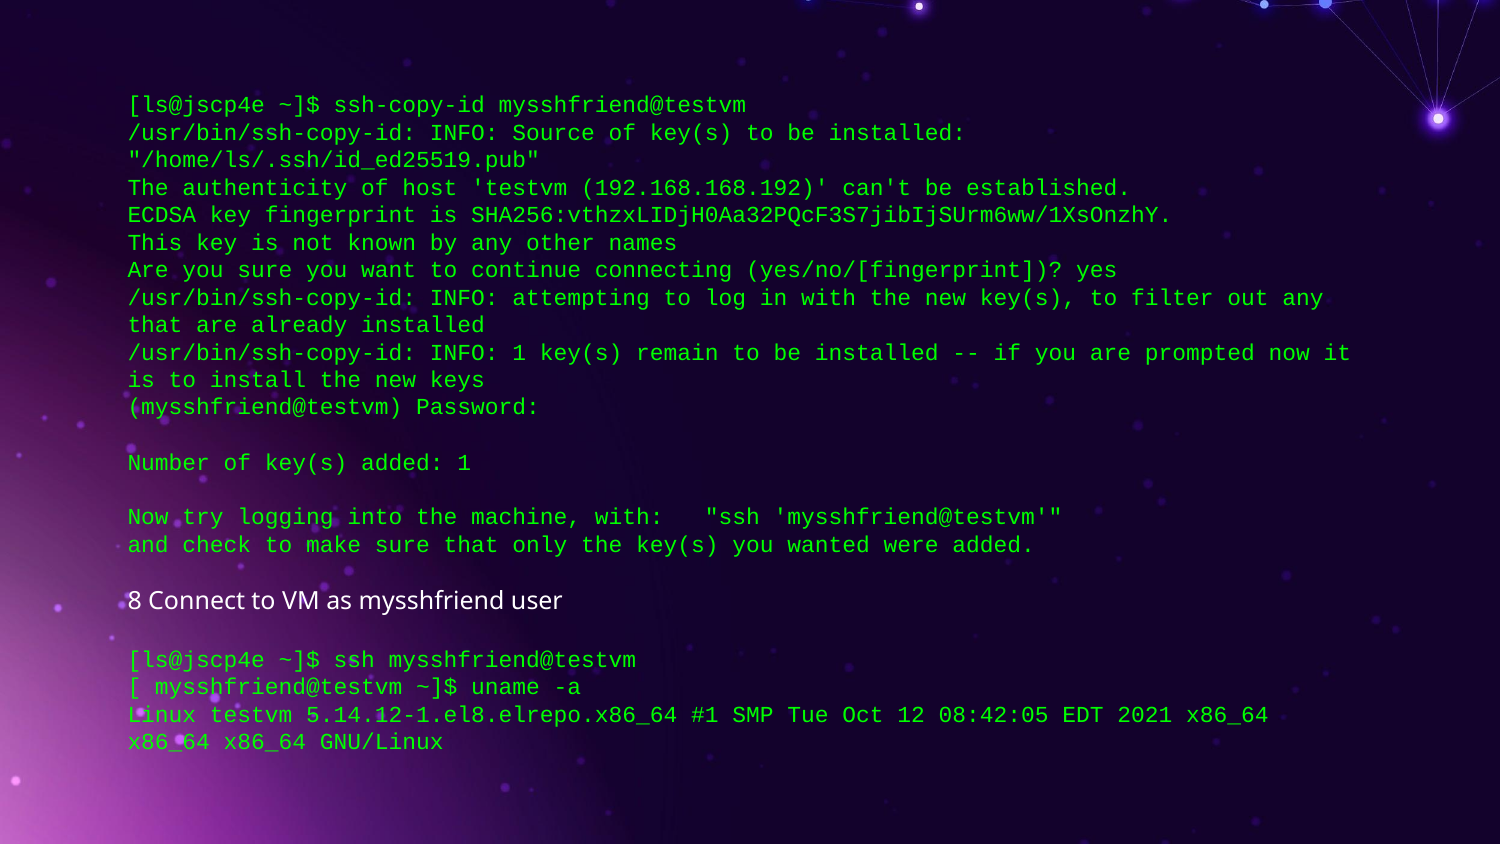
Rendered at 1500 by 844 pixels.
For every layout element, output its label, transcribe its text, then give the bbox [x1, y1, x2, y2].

picture [0, 0, 1500, 844]
list [ls@jscp4e ~]$ ssh-copy-id mysshfriend@testvm /usr/bin/ssh-copy-id: INFO: Source of key(s) to be installed: "/home/ls/.ssh/id_ed25519.pub" The authenticity of host 'testvm (192.168.168.192)' can't be established. ECDSA key fingerprint is SHA256:vthzxLIDjH0Aa32PQcF3S7jibIjSUrm6ww/1XsOnzhY. This key is not known by any other names Are you sure you want to continue connecting (yes/no/[fingerprint])? yes /usr/bin/ssh-copy-id: INFO: attempting to log in with the new key(s), to filter out any that are already installed /usr/bin/ssh-copy-id: INFO: 1 key(s) remain to be installed -- if you are prompted now it is to install the new keys (mysshfriend@testvm) Password: Number of key(s) added: 1 Now try logging into the machine, with: "ssh 'mysshfriend@testvm'" and check to make sure that only the key(s) you wanted were added. 8 Connect to VM as mysshfriend user [ls@jscp4e ~]$ ssh mysshfriend@testvm [ mysshfriend@testvm ~]$ uname -a Linux testvm 5.14.12-1.el8.elrepo.x86_64 #1 SMP Tue Oct 12 08:42:05 EDT 2021 x86_64 x86_64 x86_64 GNU/Linux [112, 75, 1377, 788]
